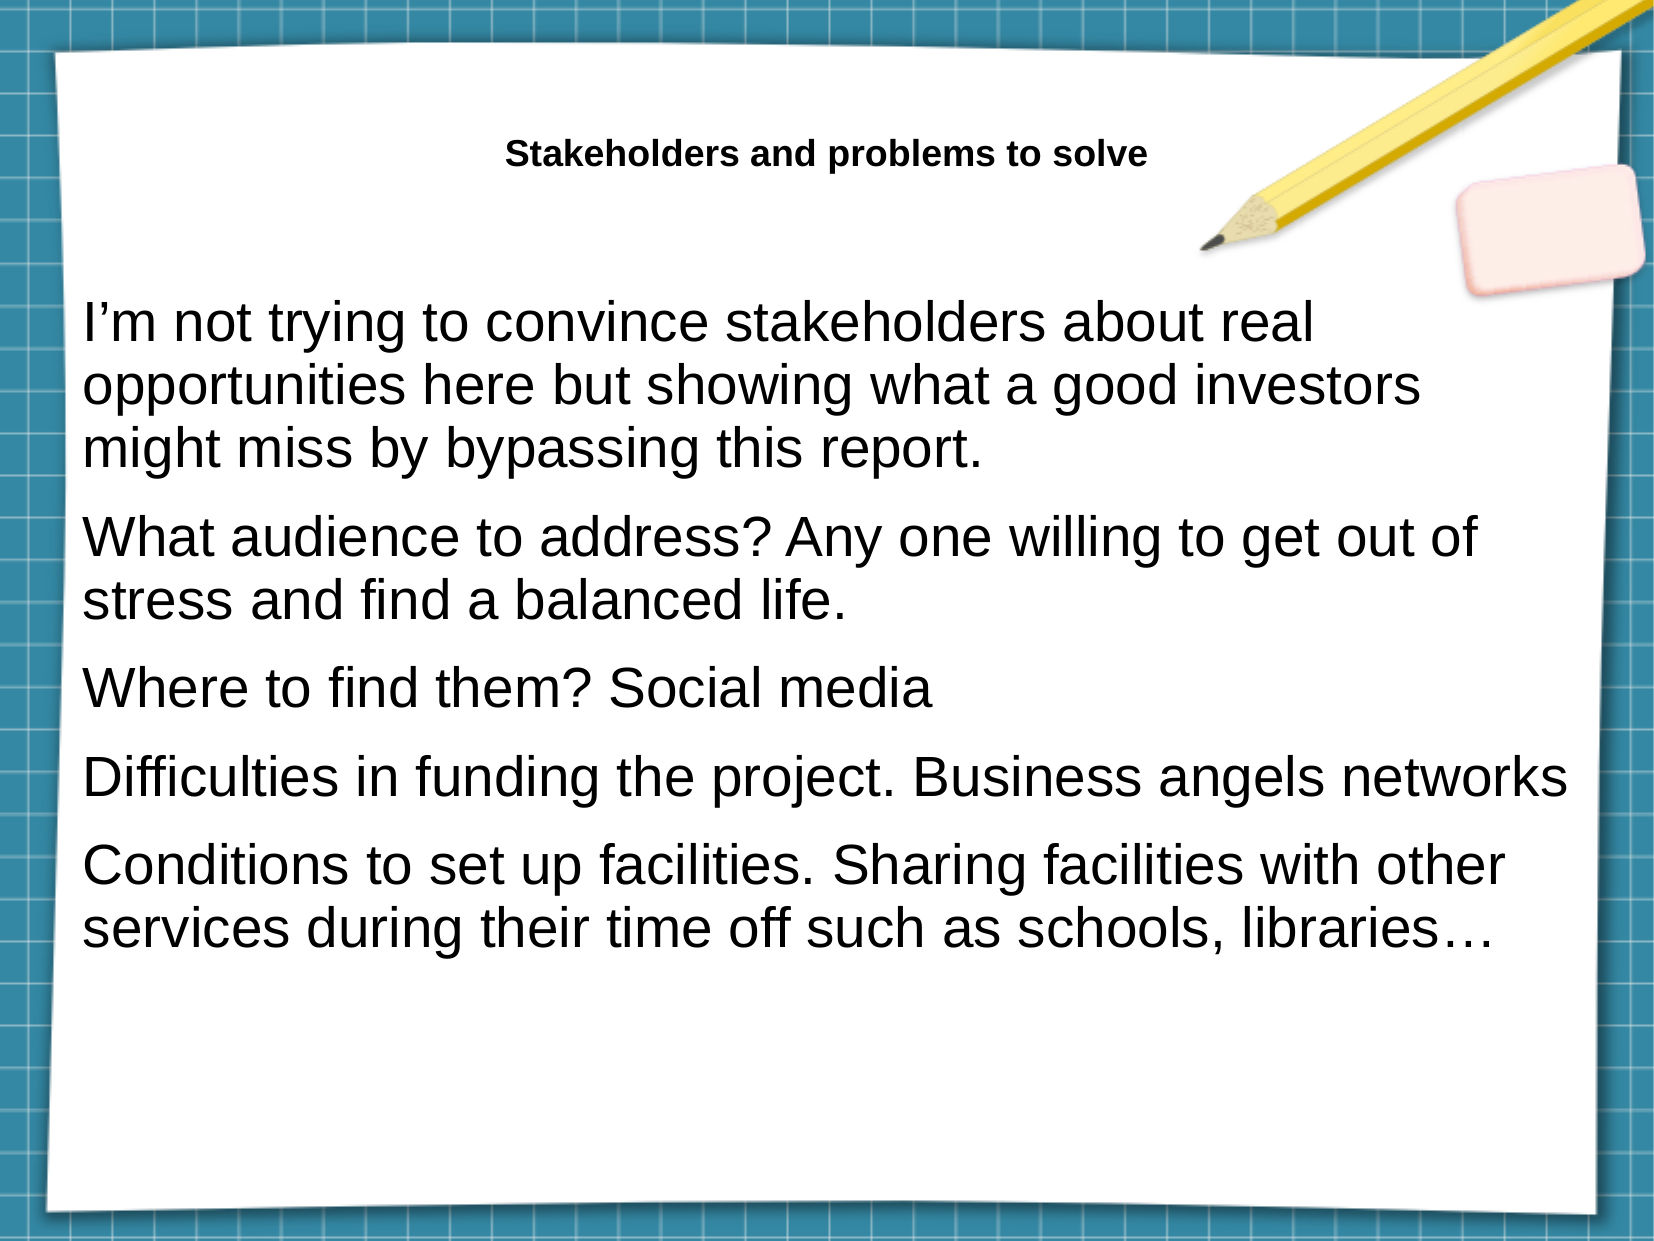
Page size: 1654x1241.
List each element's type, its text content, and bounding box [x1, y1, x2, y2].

picture [0, 0, 1654, 1241]
list I’m not trying to convince stakeholders about real opportunities here but showing what a good investors might miss by bypassing this report. What audience to address? Any one willing to get out of stress and find a balanced life. Where to find them? Social media Difficulties in funding the project. Business angels networks Conditions to set up facilities. Sharing facilities with other services during their time off such as schools, libraries… [82, 290, 1571, 1010]
title Stakeholders and problems to solve [82, 49, 1571, 257]
